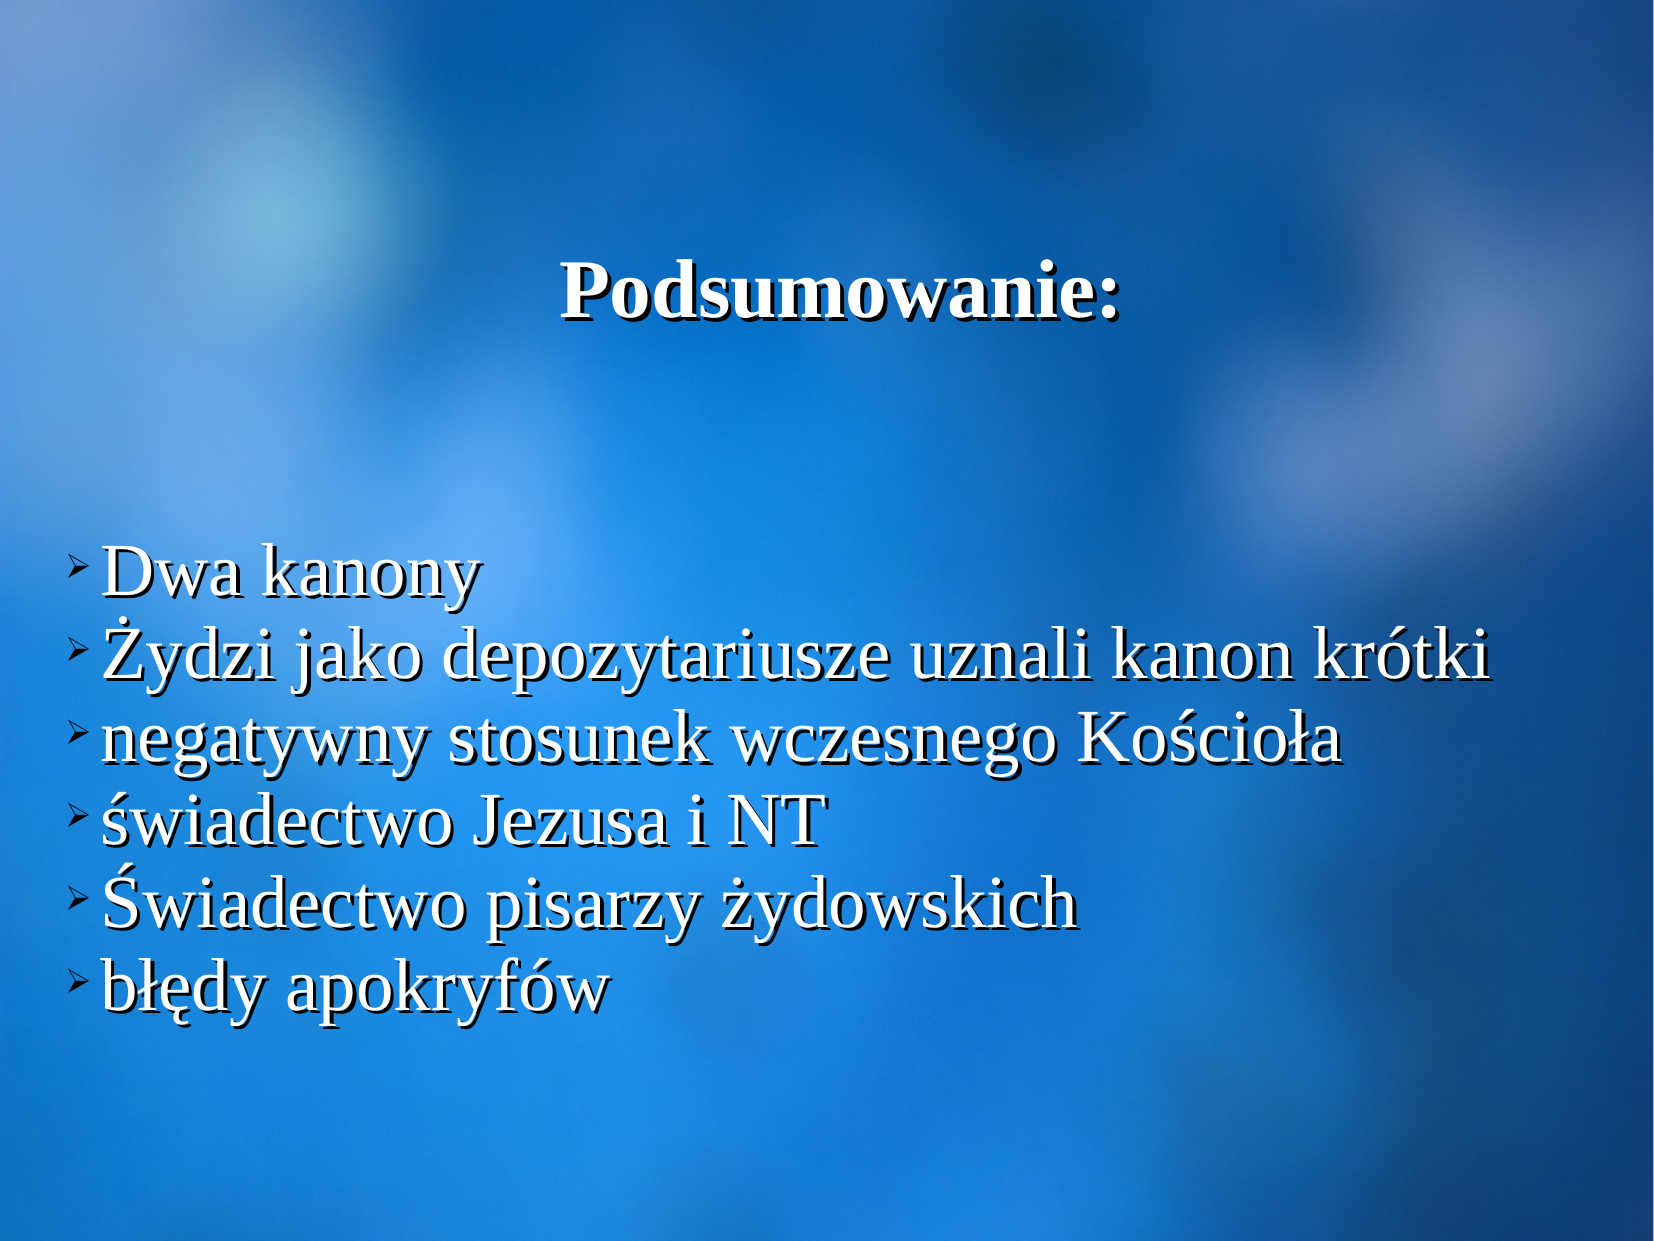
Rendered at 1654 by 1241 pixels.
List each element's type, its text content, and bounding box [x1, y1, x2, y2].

subtitle Podsumowanie: Dwa kanony Żydzi jako depozytariusze uznali kanon krótki negatywny stosunek wczesnego Kościoła świadectwo Jezusa i NT Świadectwo pisarzy żydowskich błędy apokryfów [29, 59, 1654, 1211]
picture [0, 0, 1654, 1241]
